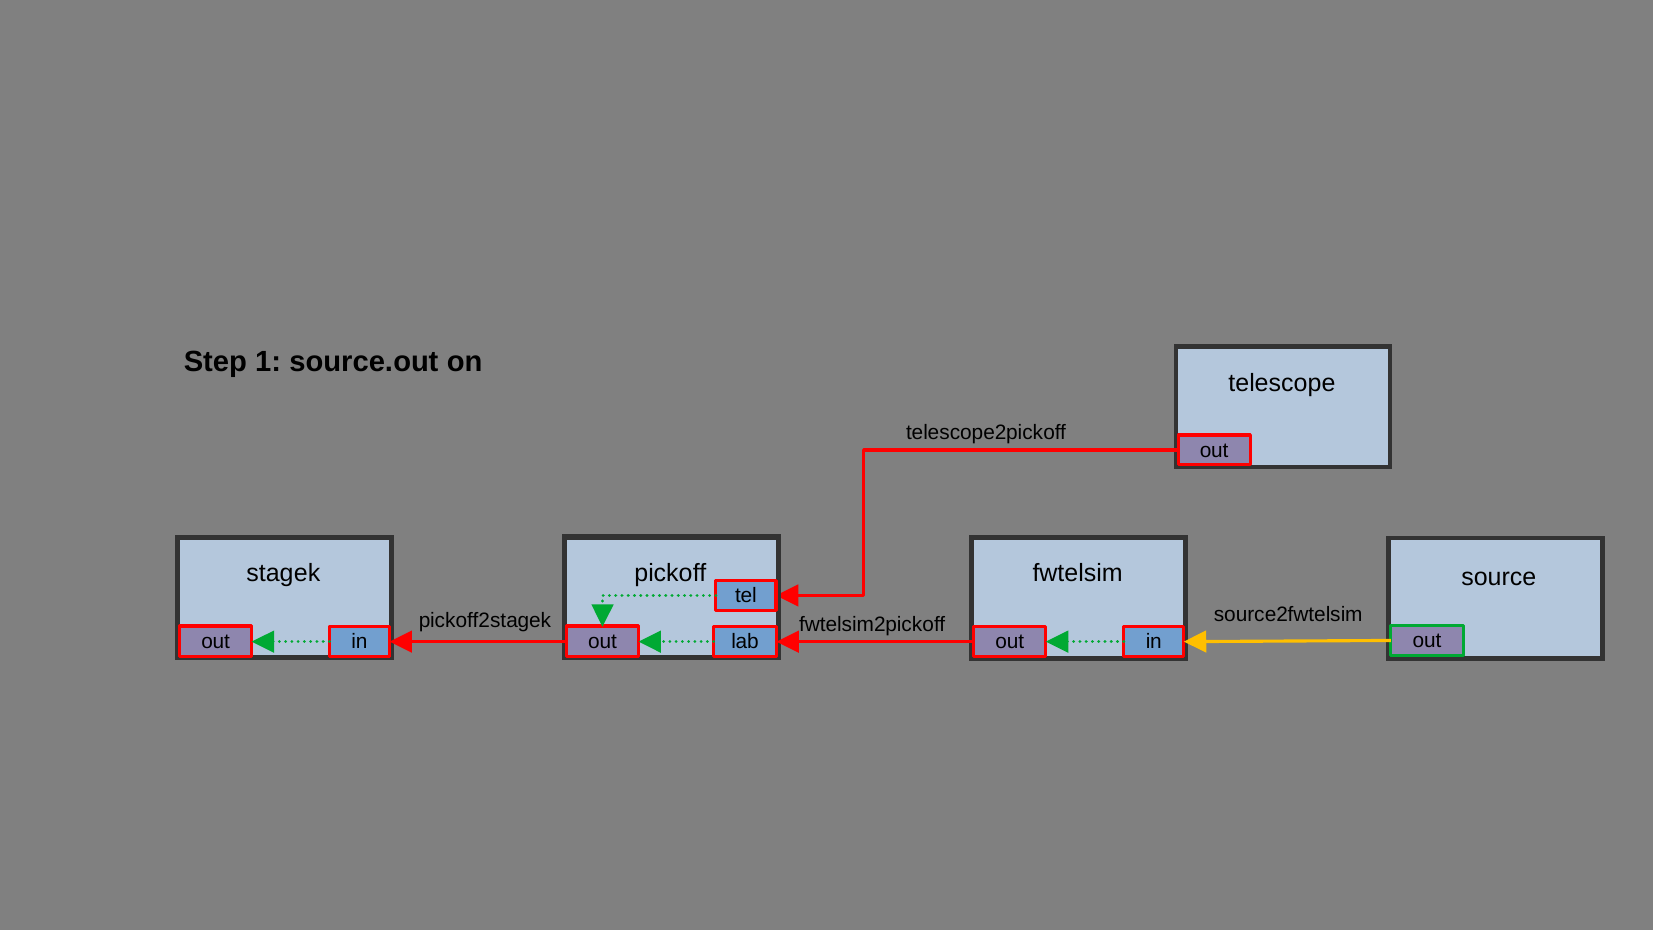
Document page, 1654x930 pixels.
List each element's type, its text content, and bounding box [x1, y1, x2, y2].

text_box pickoff [583, 551, 758, 595]
text_box in [329, 626, 390, 657]
text_box Step 1: source.out on [168, 337, 762, 385]
text_box [1388, 538, 1603, 659]
text_box [1176, 346, 1390, 468]
text_box fwtelsim [991, 551, 1165, 595]
text_box out [1390, 625, 1464, 656]
text_box out [566, 626, 639, 657]
text_box out [1178, 435, 1251, 465]
text_box telescope2pickoff [891, 413, 1098, 475]
text_box source [1412, 555, 1586, 599]
text_box [971, 537, 1186, 659]
text_box stagek [196, 551, 371, 595]
text_box [564, 536, 779, 658]
text_box tel [715, 580, 776, 611]
text_box out [973, 626, 1046, 657]
text_box telescope [1195, 361, 1369, 405]
text_box [177, 537, 392, 658]
text_box pickoff2stagek [404, 601, 588, 640]
text_box source2fwtelsim [1198, 595, 1383, 634]
text_box out [179, 626, 252, 657]
text_box in [1123, 626, 1184, 657]
text_box fwtelsim2pickoff [784, 605, 969, 644]
text_box lab [713, 626, 777, 657]
